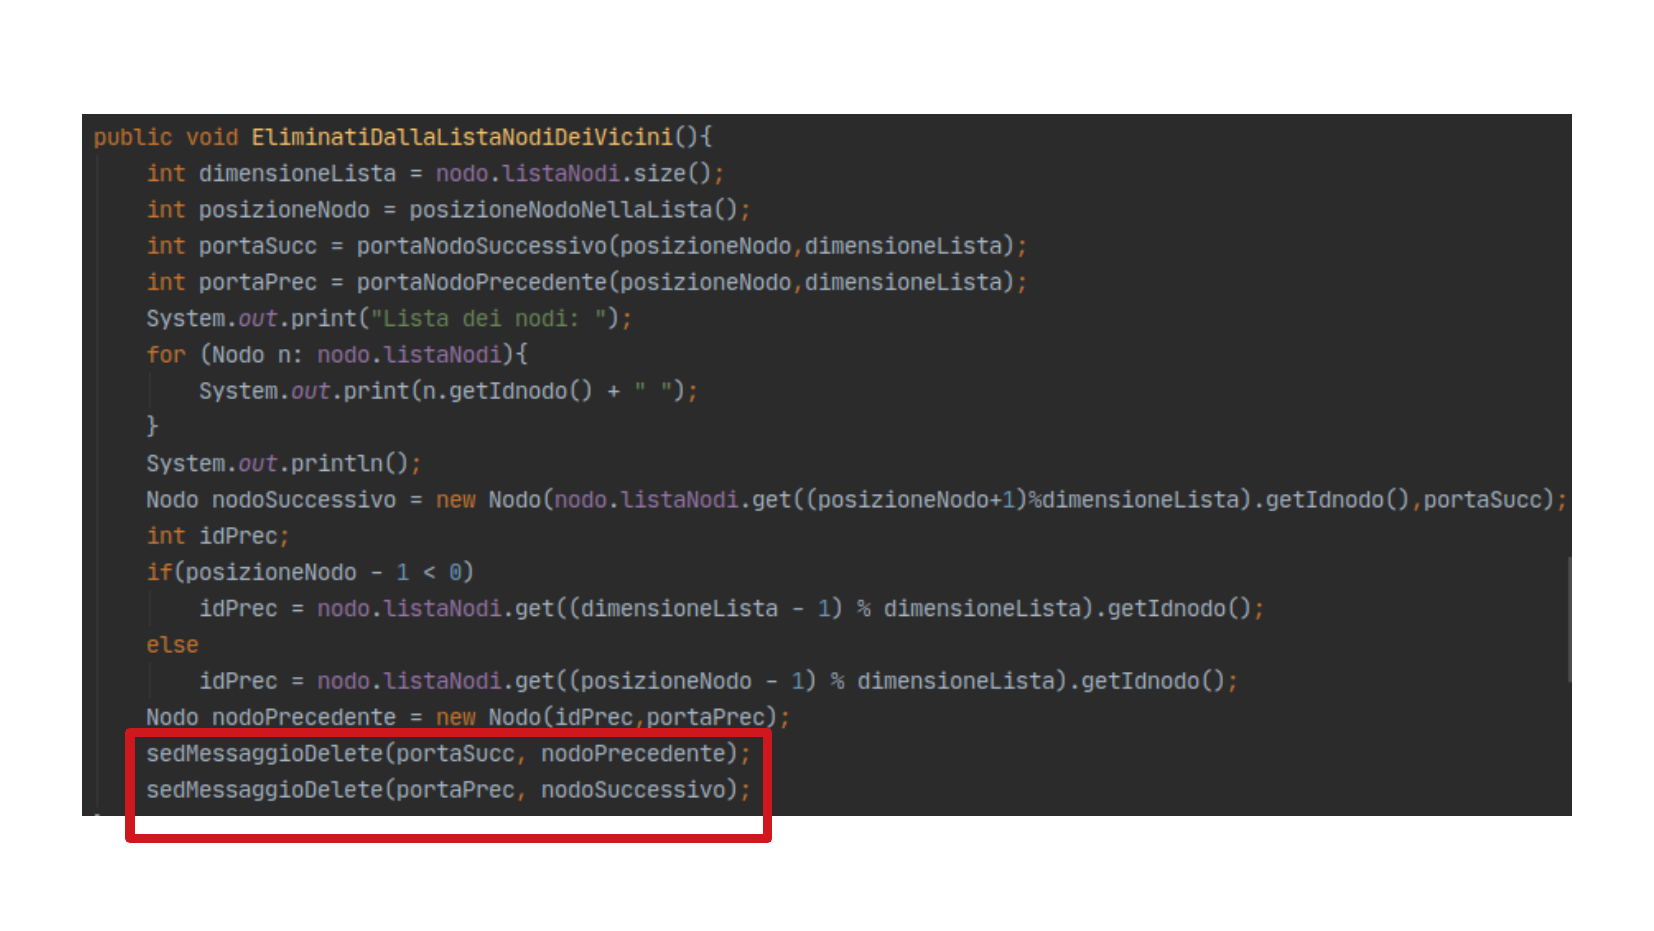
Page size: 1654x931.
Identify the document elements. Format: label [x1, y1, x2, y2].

picture [82, 114, 1572, 816]
picture [135, 737, 763, 816]
